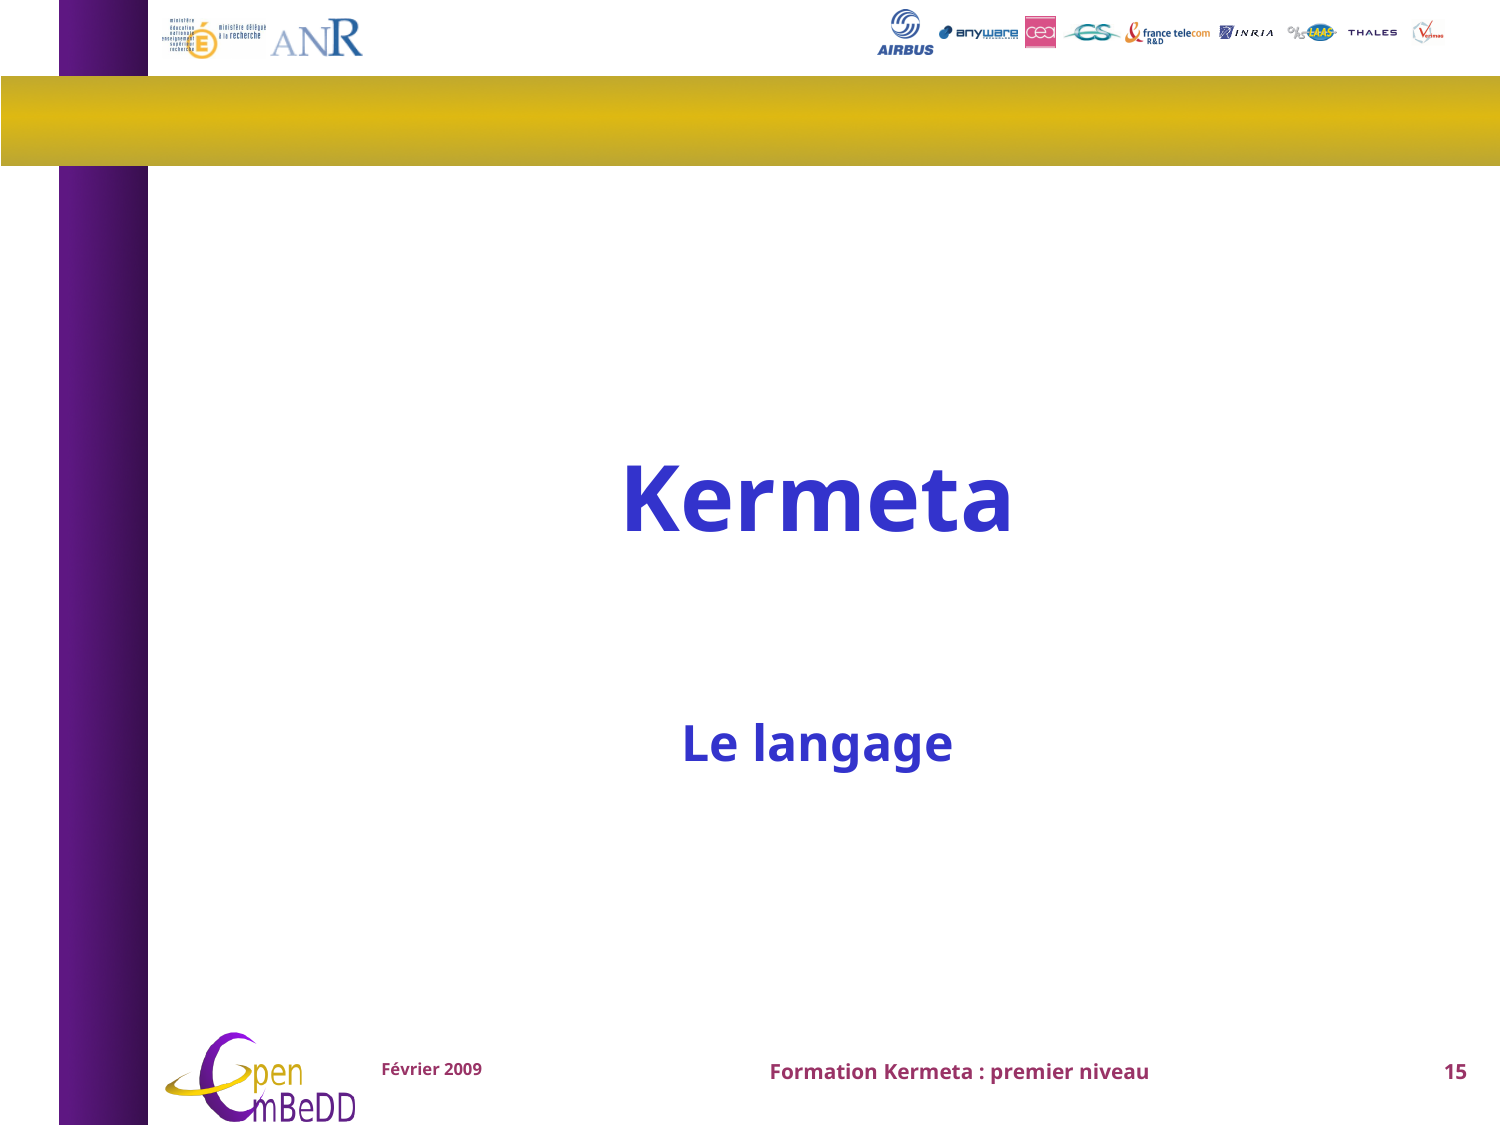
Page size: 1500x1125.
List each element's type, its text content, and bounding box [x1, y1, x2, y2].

picture [877, 9, 1445, 55]
picture [270, 18, 363, 57]
picture [165, 1032, 355, 1122]
subtitle Kermeta Le langage [147, 199, 1488, 1011]
picture [162, 18, 266, 59]
picture [1, 0, 1500, 1125]
